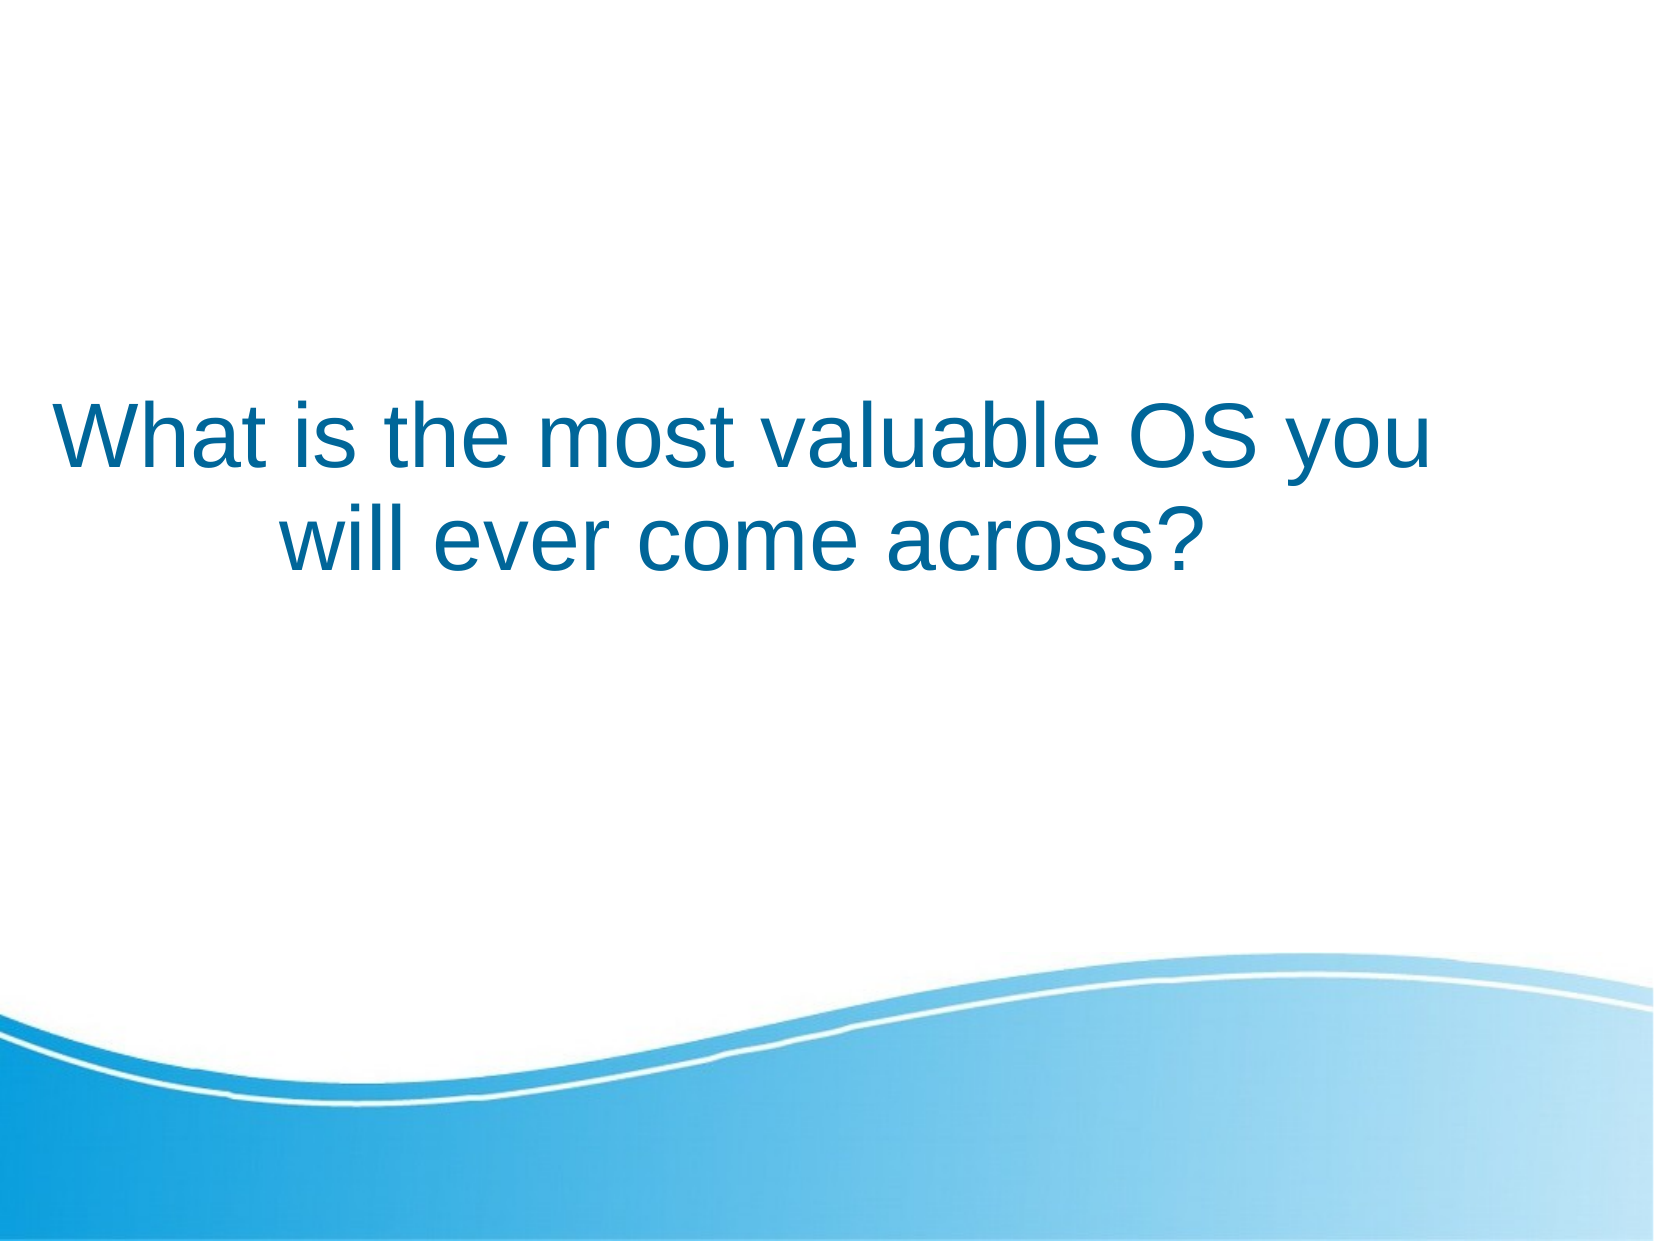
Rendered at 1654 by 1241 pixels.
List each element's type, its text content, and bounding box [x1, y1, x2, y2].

title What is the most valuable OS you will ever come across? [0, 384, 1489, 592]
picture [0, 952, 1654, 1241]
